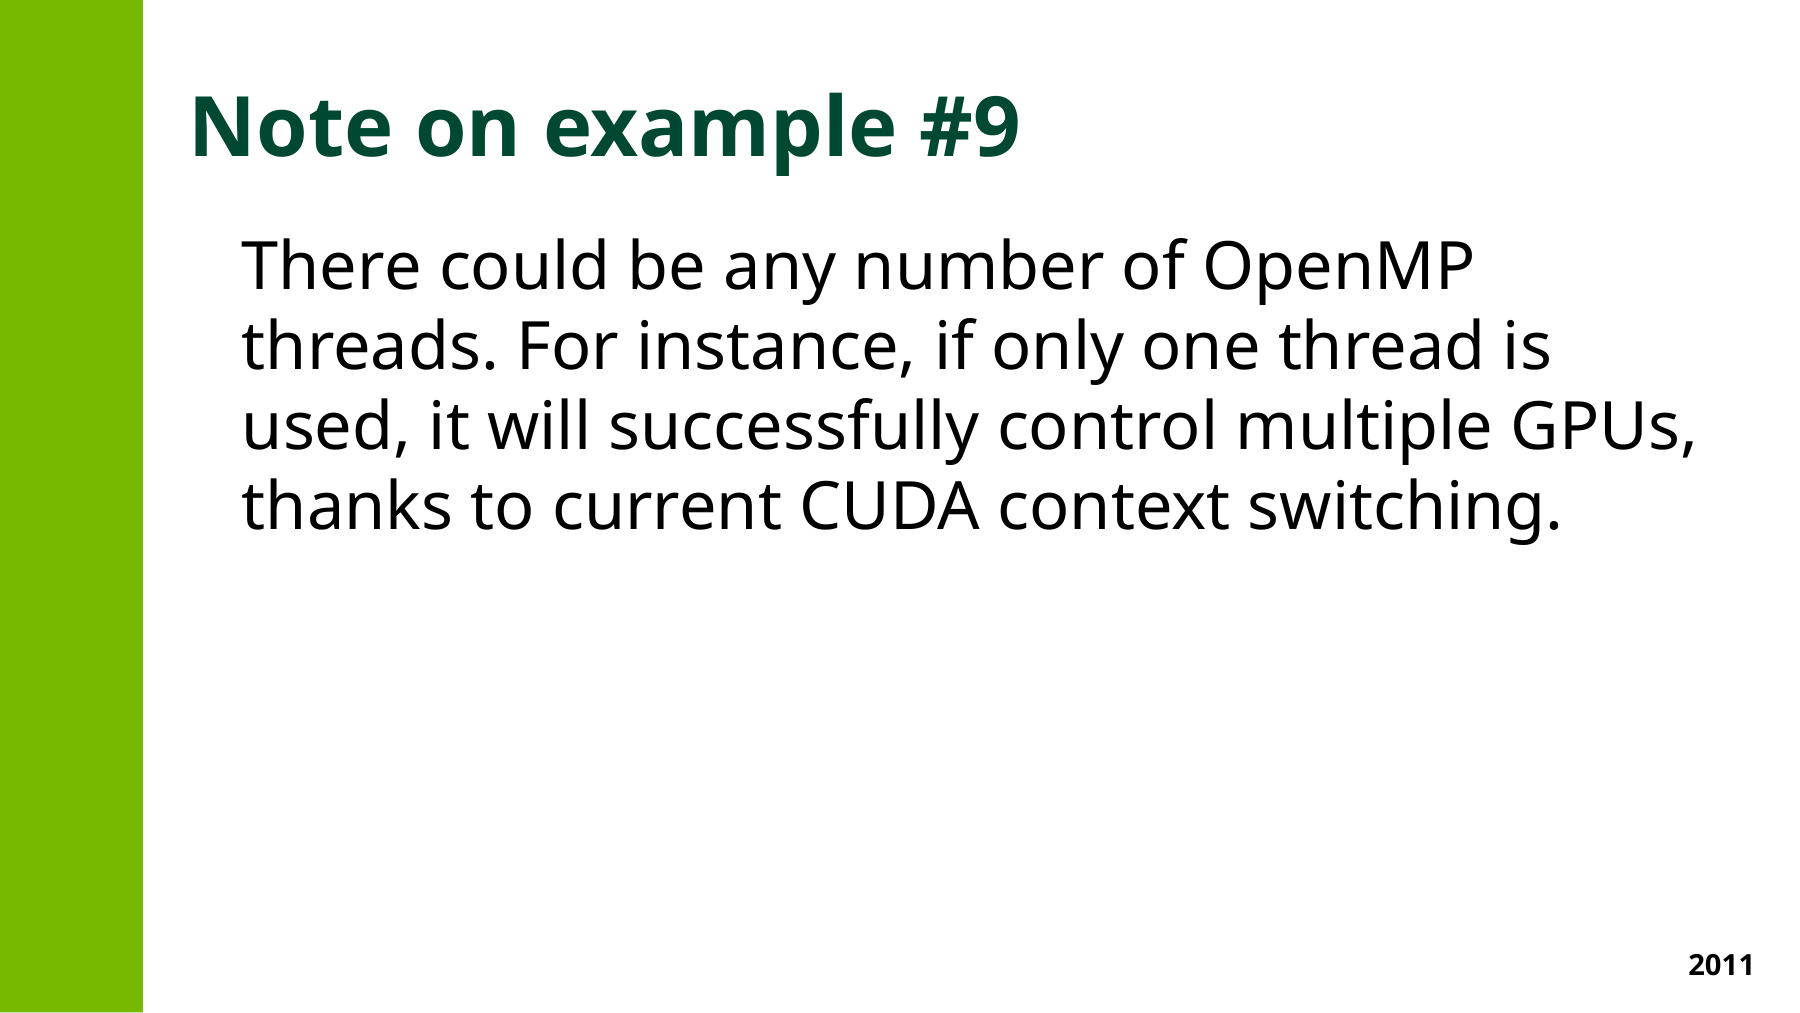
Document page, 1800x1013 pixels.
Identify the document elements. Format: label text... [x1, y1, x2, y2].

list There could be any number of OpenMP threads. For instance, if only one thread is used, it will successfully control multiple GPUs, thanks to current CUDA context switching. [188, 215, 1733, 964]
title Note on example #9 [188, 40, 1733, 211]
